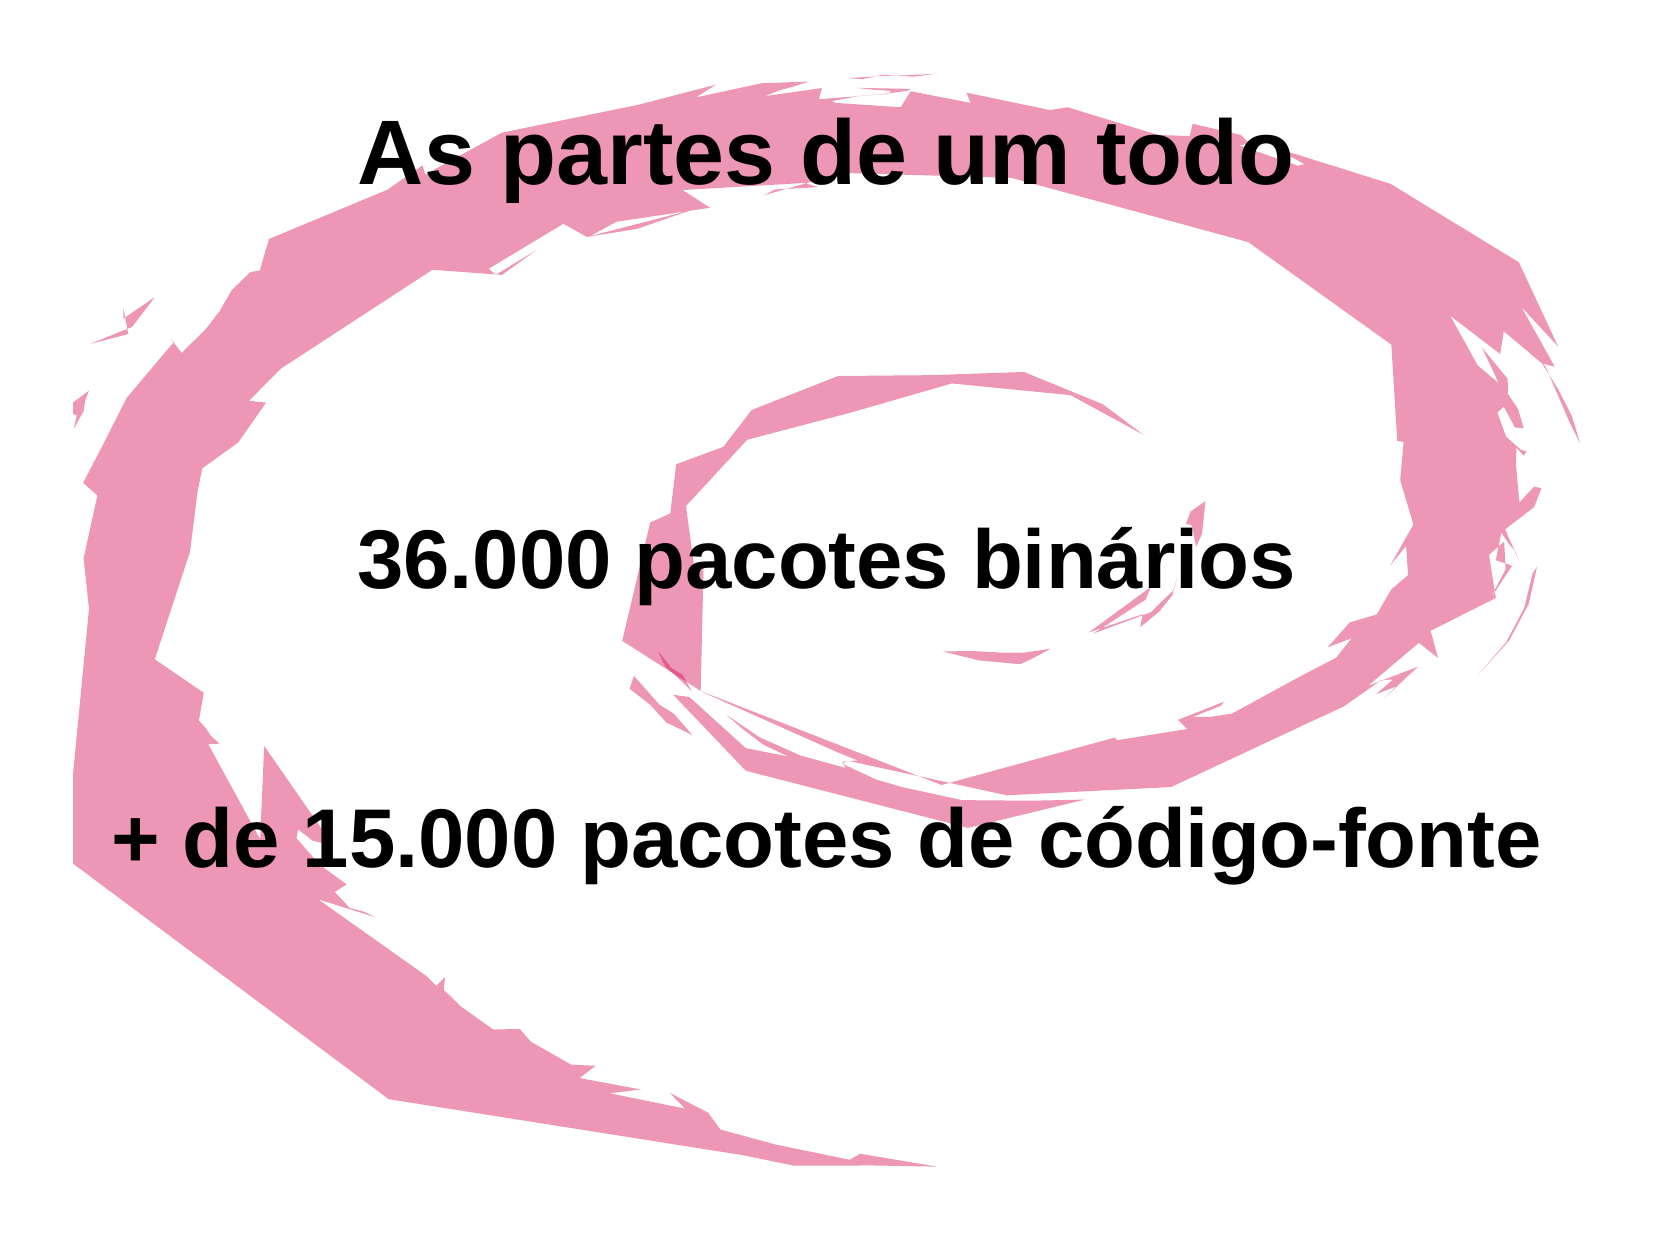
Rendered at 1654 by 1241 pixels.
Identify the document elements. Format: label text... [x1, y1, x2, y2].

title As partes de um todo [82, 49, 1571, 257]
subtitle 36.000 pacotes binários + de 15.000 pacotes de código-fonte [82, 290, 1571, 1109]
